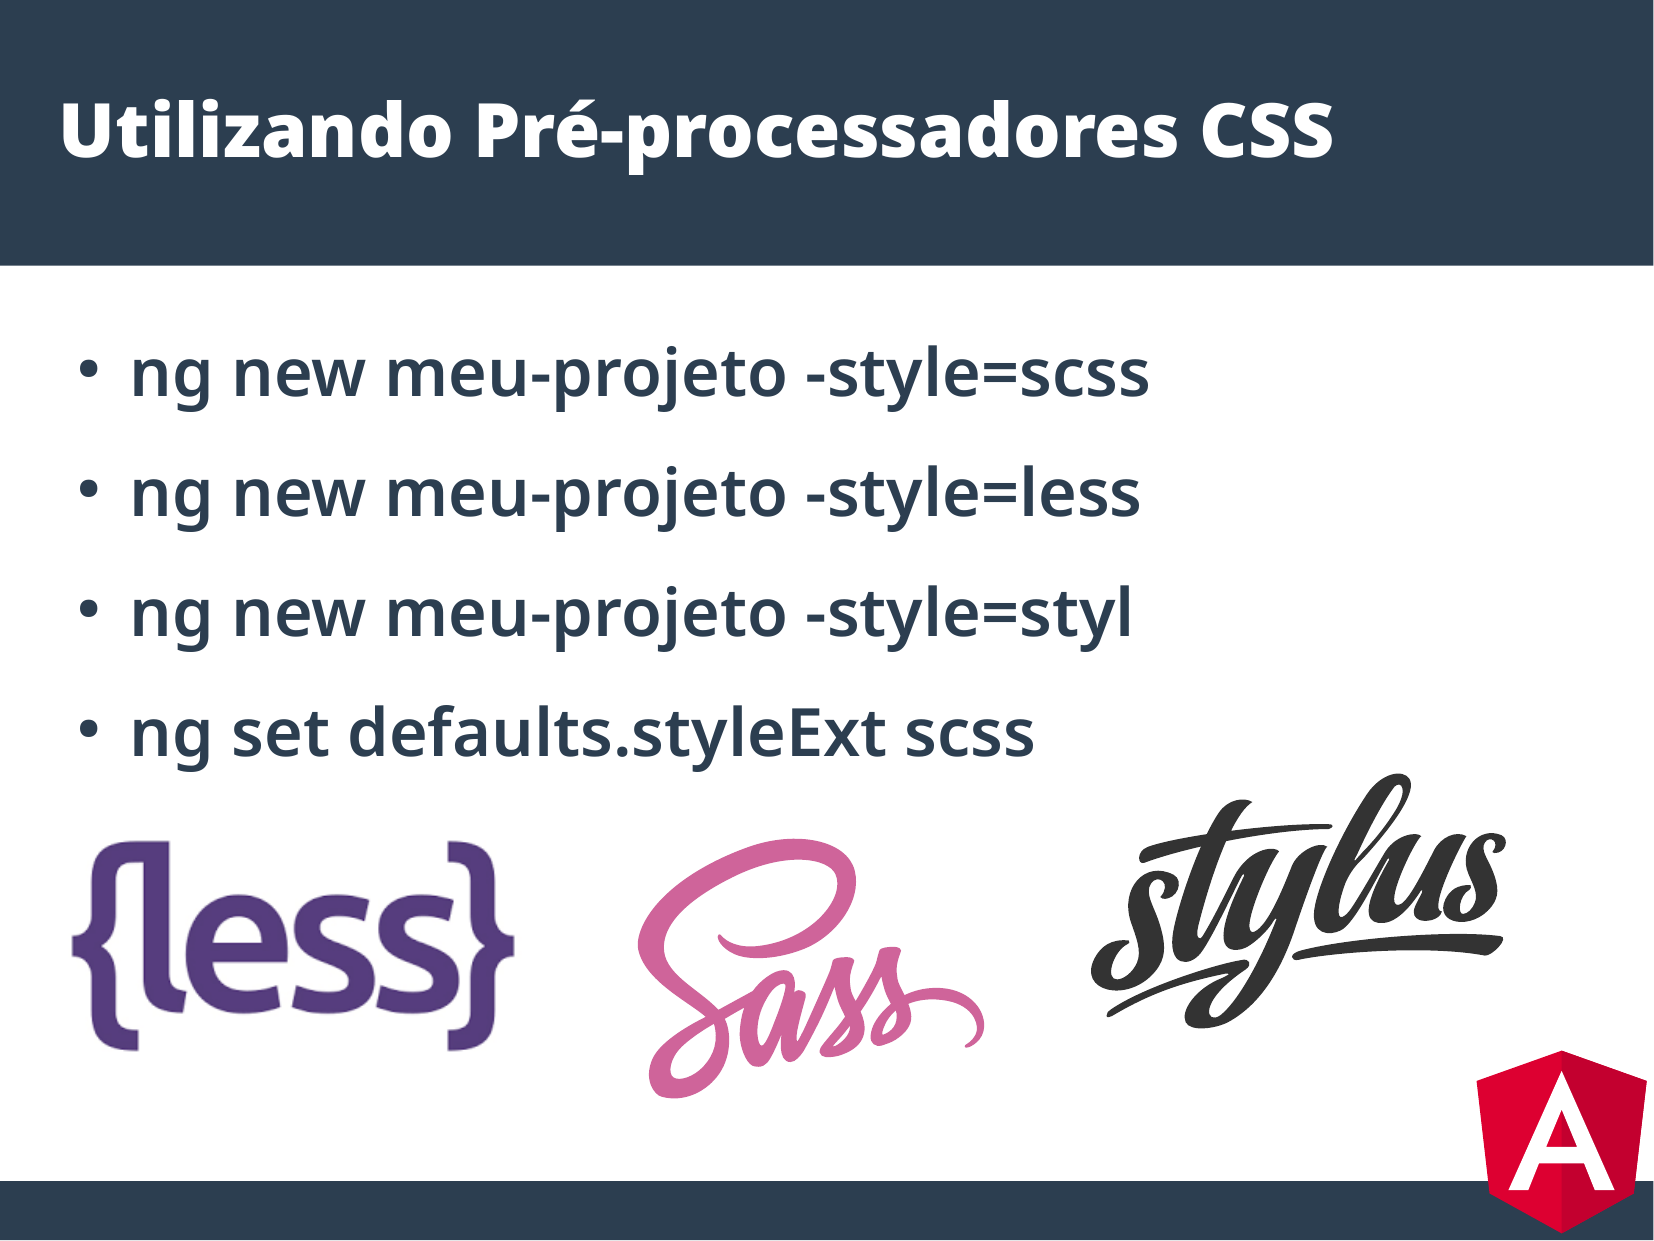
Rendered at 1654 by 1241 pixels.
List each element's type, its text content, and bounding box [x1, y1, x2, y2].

picture [61, 808, 532, 1072]
list ng new meu-projeto -style=scss ng new meu-projeto -style=less ng new meu-projeto -style=styl ng set defaults.styleExt scss [59, 324, 1595, 1075]
picture [637, 838, 985, 1099]
picture [1090, 773, 1654, 1241]
title Utilizando Pré-processadores CSS [59, 49, 1595, 207]
